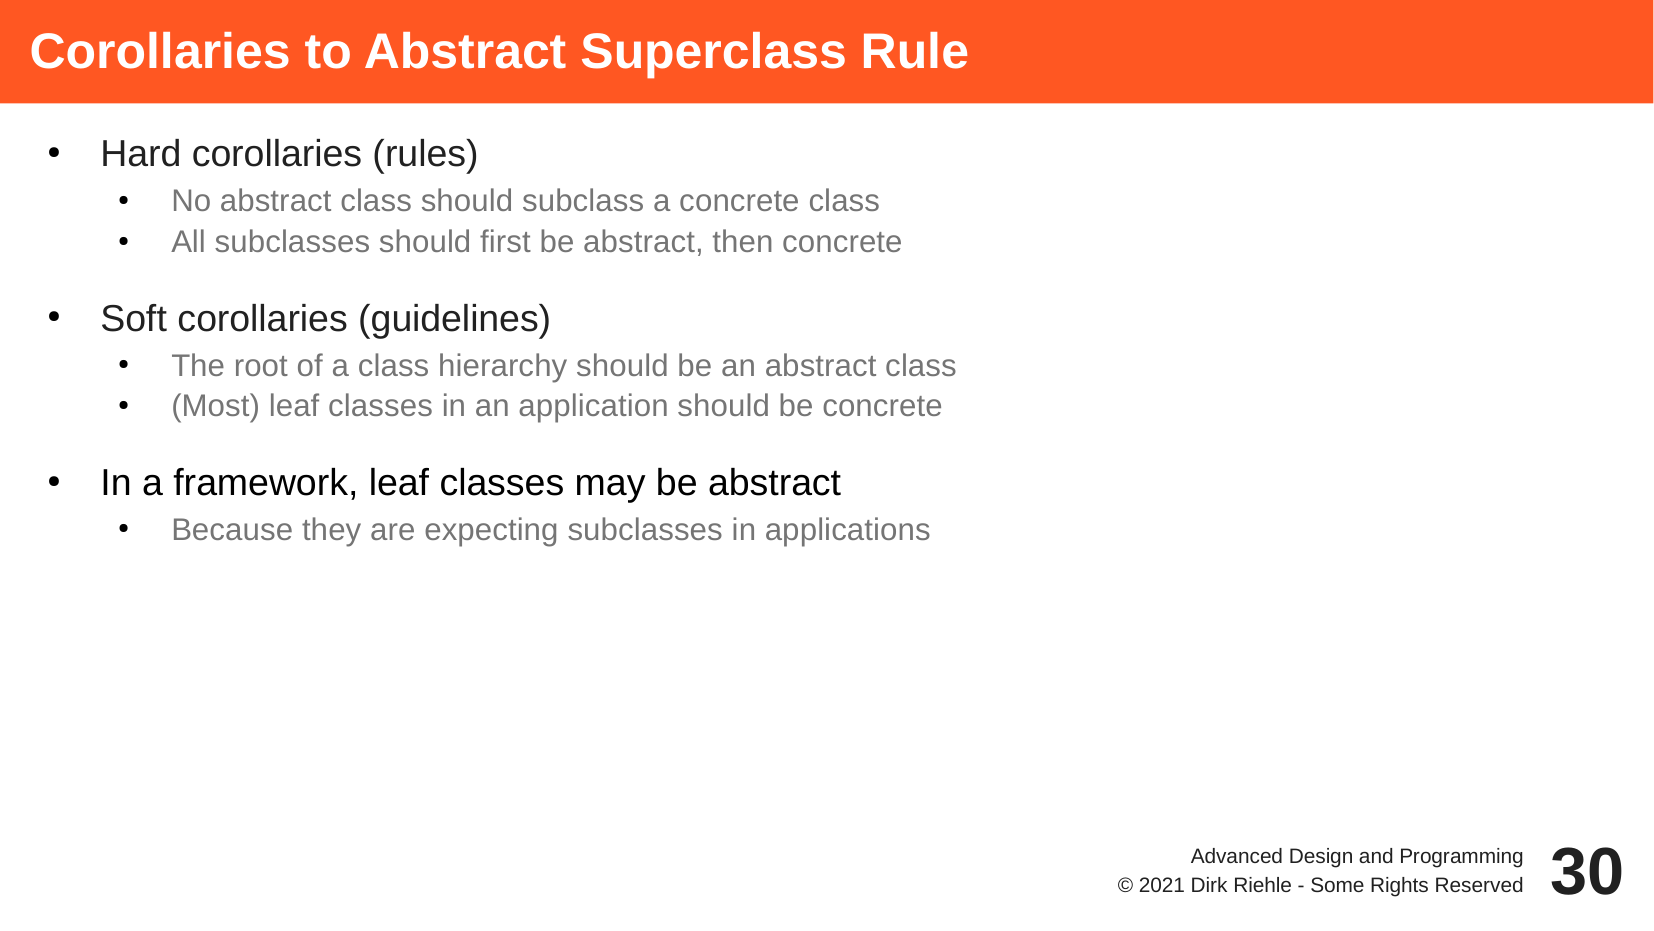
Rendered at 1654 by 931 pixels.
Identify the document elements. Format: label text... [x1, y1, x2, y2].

title Corollaries to Abstract Superclass Rule [0, 0, 1654, 104]
list Hard corollaries (rules) No abstract class should subclass a concrete class All subclasses should first be abstract, then concrete Soft corollaries (guidelines) The root of a class hierarchy should be an abstract class (Most) leaf classes in an application should be concrete In a framework, leaf classes may be abstract Because they are expecting subclasses in applications [29, 132, 1625, 813]
